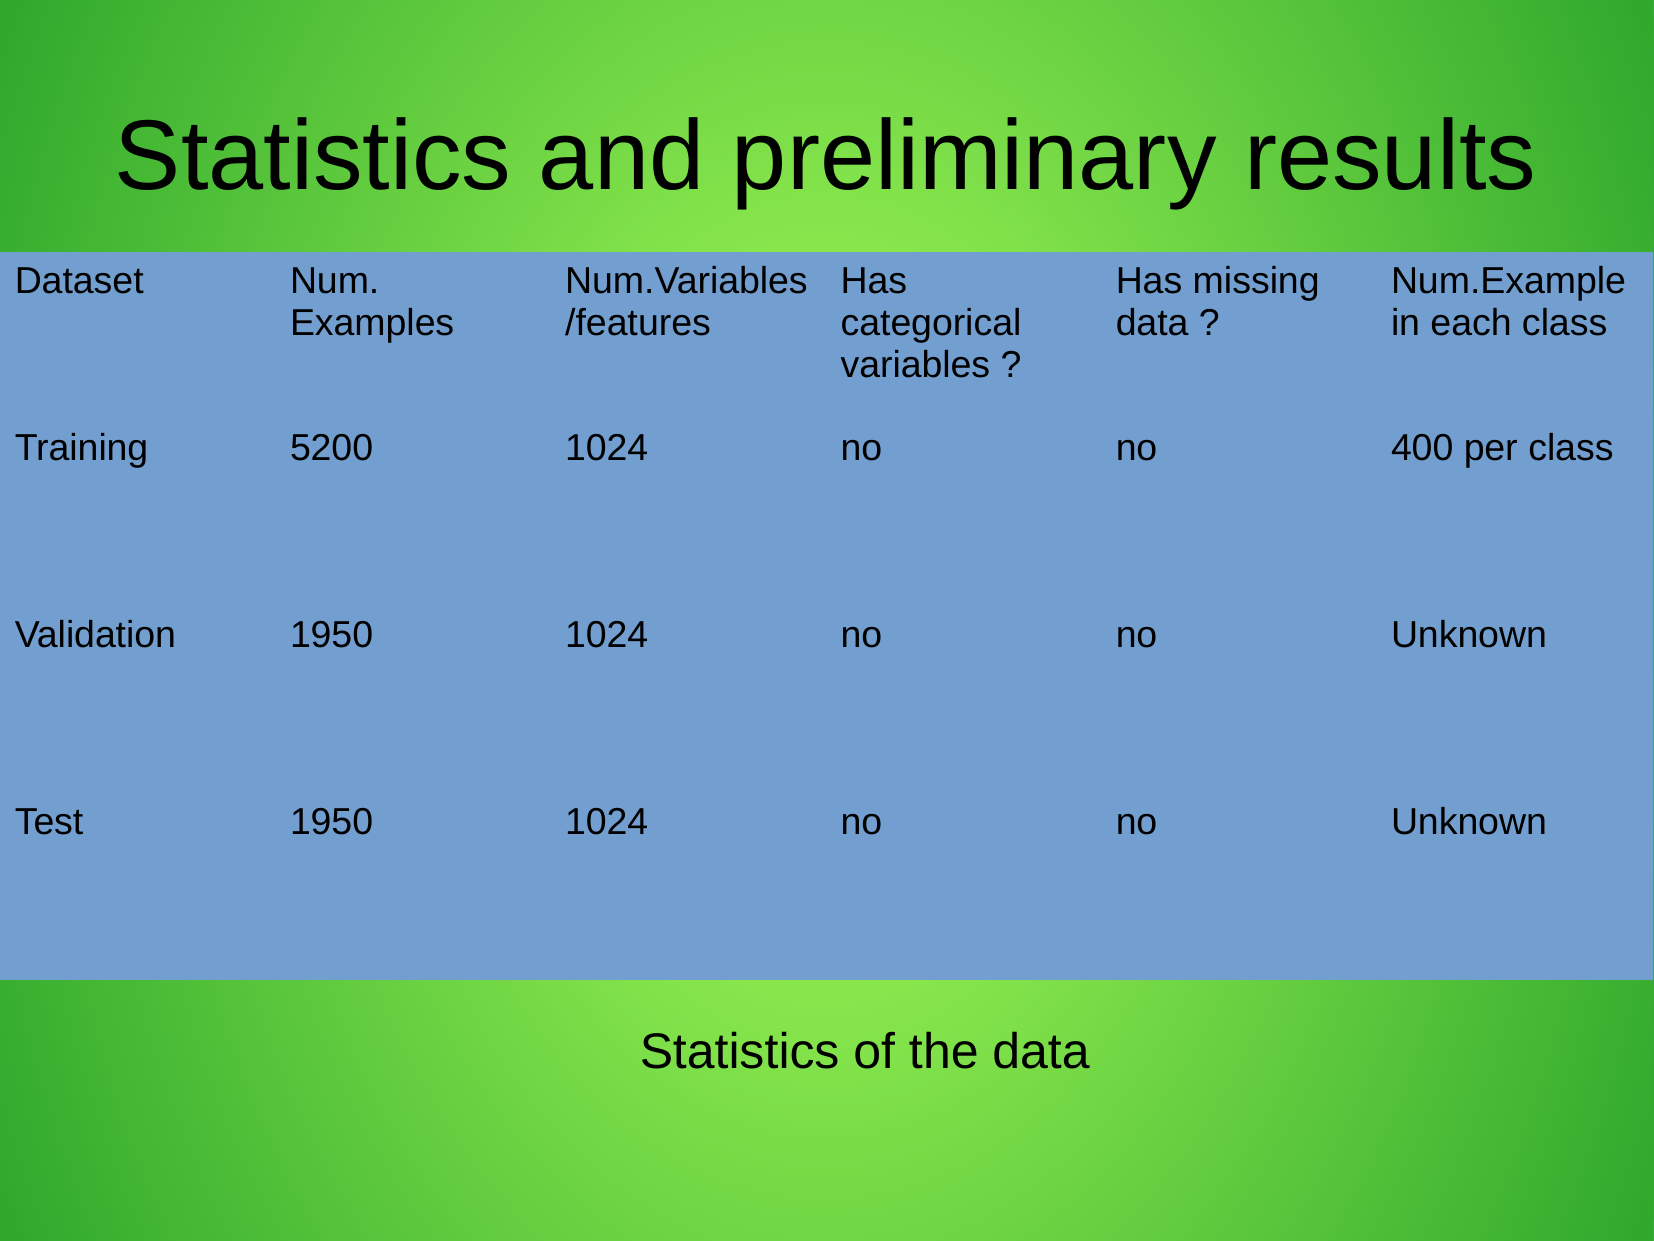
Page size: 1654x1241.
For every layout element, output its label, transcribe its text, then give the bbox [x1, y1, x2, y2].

table_header Has categorical variables ? [826, 252, 1101, 419]
table_cell 1024 [551, 793, 826, 980]
table_cell 400 per class [1376, 419, 1653, 606]
table_cell no [826, 793, 1101, 980]
title Statistics and preliminary results [82, 47, 1571, 252]
table_header Num.Variables/features [551, 252, 826, 419]
table_cell no [826, 419, 1101, 606]
table_cell Test [0, 793, 275, 980]
table_header Num.Example in each class [1376, 252, 1653, 419]
table_header Has missing data ? [1101, 252, 1376, 419]
table_cell no [826, 606, 1101, 793]
table_cell 1024 [551, 606, 826, 793]
table_cell Training [0, 419, 275, 606]
table_cell no [1101, 793, 1376, 980]
table_cell 5200 [275, 419, 551, 606]
table_header Dataset [0, 252, 275, 419]
table_cell 1950 [275, 606, 551, 793]
table_cell no [1101, 419, 1376, 606]
table_cell Validation [0, 606, 275, 793]
text_box Statistics of the data [624, 1015, 1134, 1143]
table_cell 1024 [551, 419, 826, 606]
table_cell Unknown [1376, 606, 1653, 793]
table_header Num. Examples [275, 252, 551, 419]
table_cell 1950 [275, 793, 551, 980]
table_cell Unknown [1376, 793, 1653, 980]
table_cell no [1101, 606, 1376, 793]
